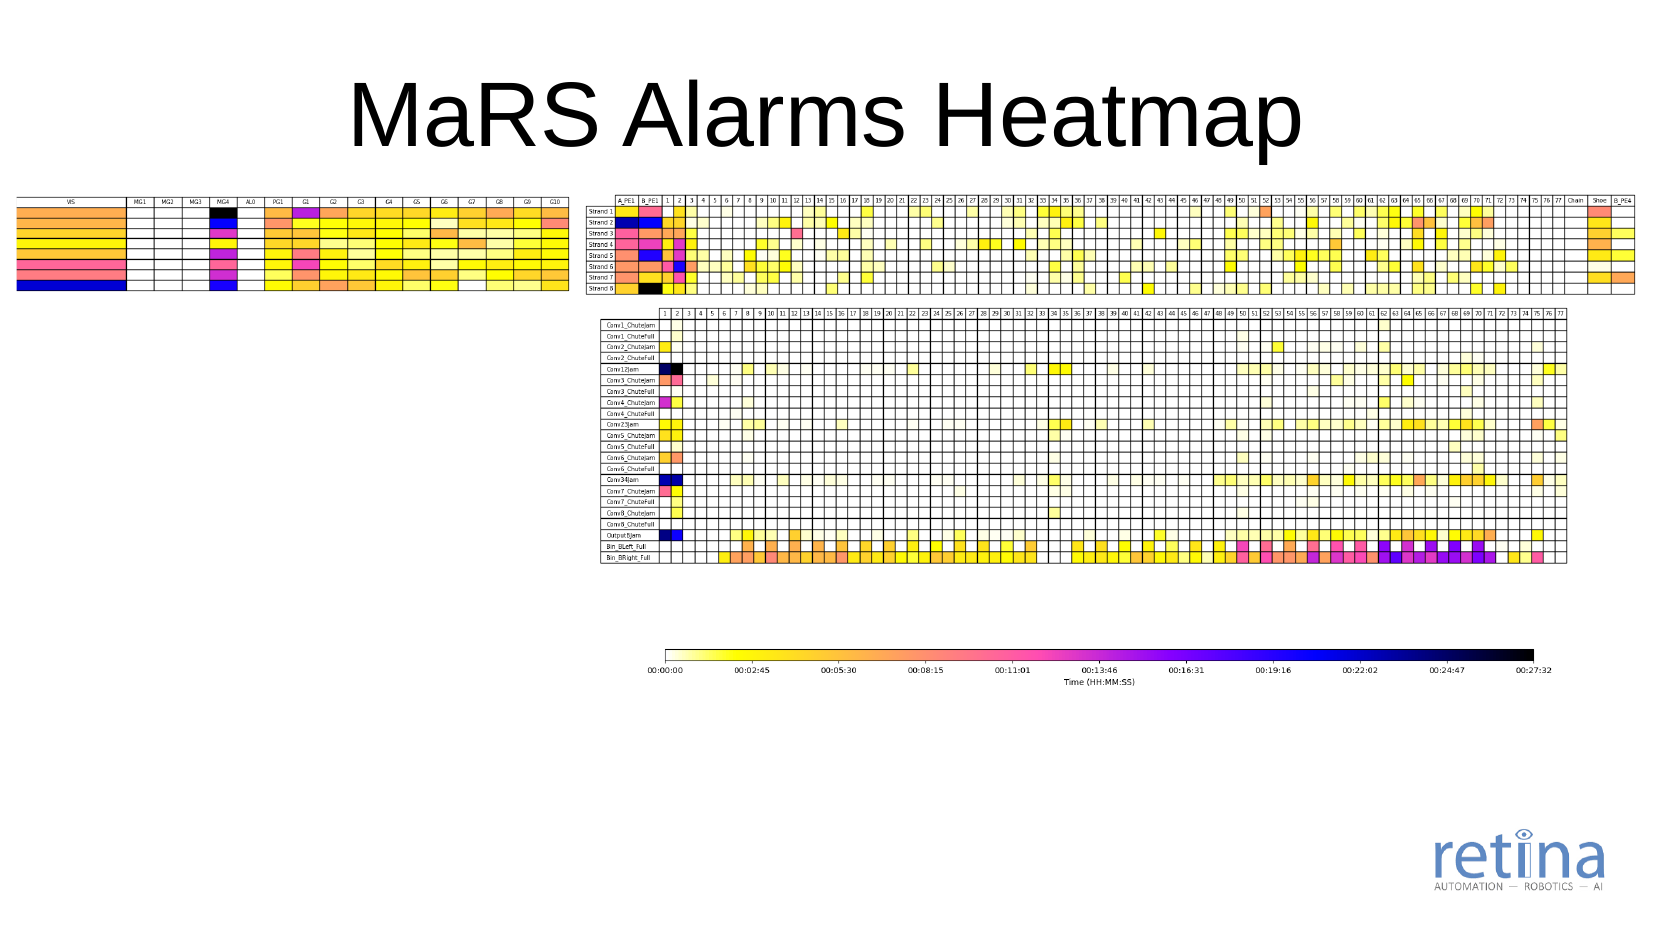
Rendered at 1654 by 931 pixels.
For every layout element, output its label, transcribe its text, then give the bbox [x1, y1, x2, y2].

title MaRS Alarms Heatmap [82, 37, 1571, 192]
picture [1425, 821, 1613, 897]
subtitle [82, 300, 1571, 758]
picture [16, 179, 1651, 718]
